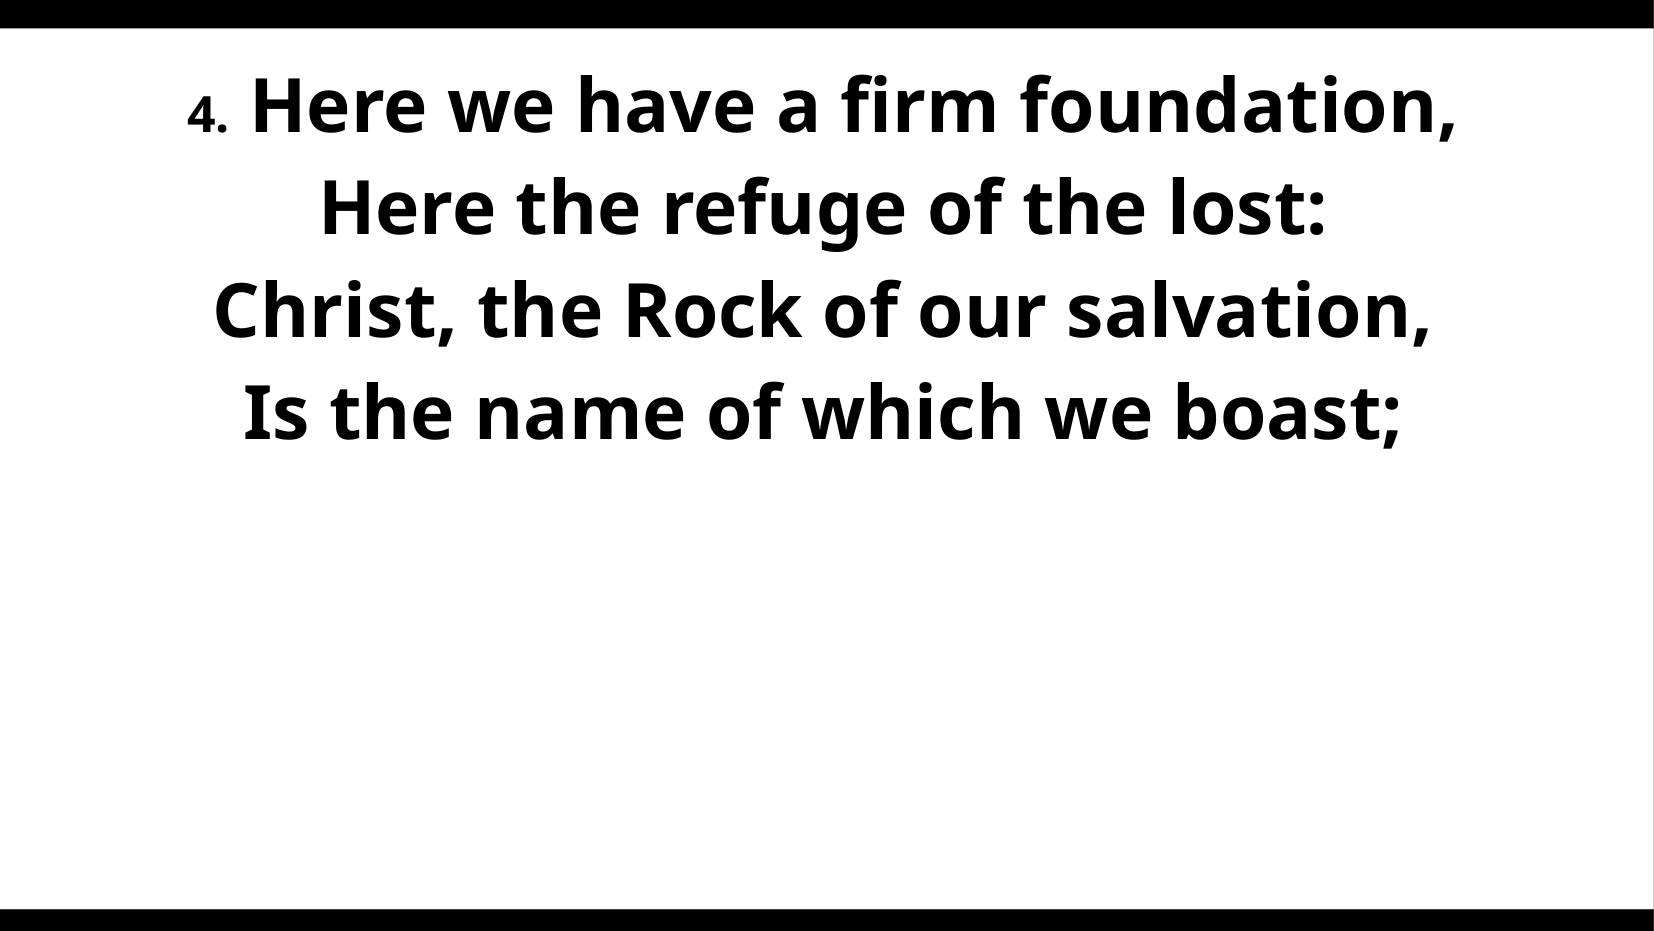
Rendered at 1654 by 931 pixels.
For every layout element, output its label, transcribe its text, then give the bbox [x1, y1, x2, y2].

text_box 4. Here we have a firm foundation, Here the refuge of the lost: Christ, the Rock of our salvation, Is the name of which we boast; [88, 45, 1559, 460]
picture [0, 0, 1654, 931]
